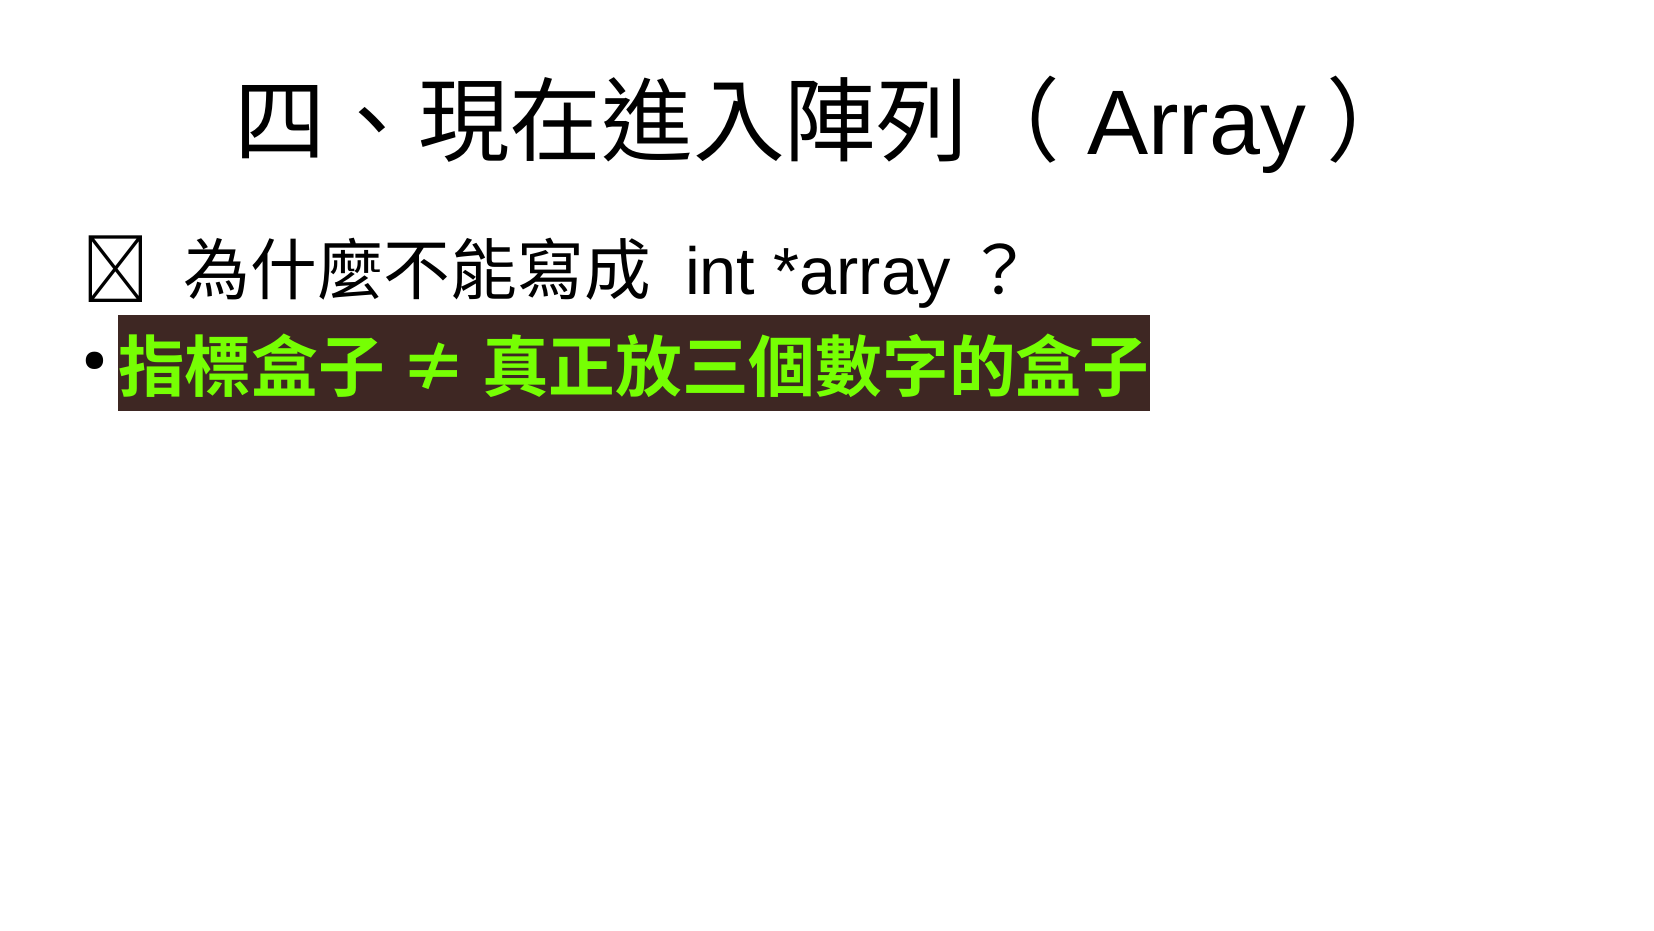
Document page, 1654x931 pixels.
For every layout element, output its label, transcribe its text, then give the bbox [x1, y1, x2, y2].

title 四、現在進入陣列（Array） [82, 37, 1571, 193]
subtitle 🔹 為什麼不能寫成 int *array？ 指標盒子 ≠ 真正放三個數字的盒子 [82, 217, 1571, 758]
